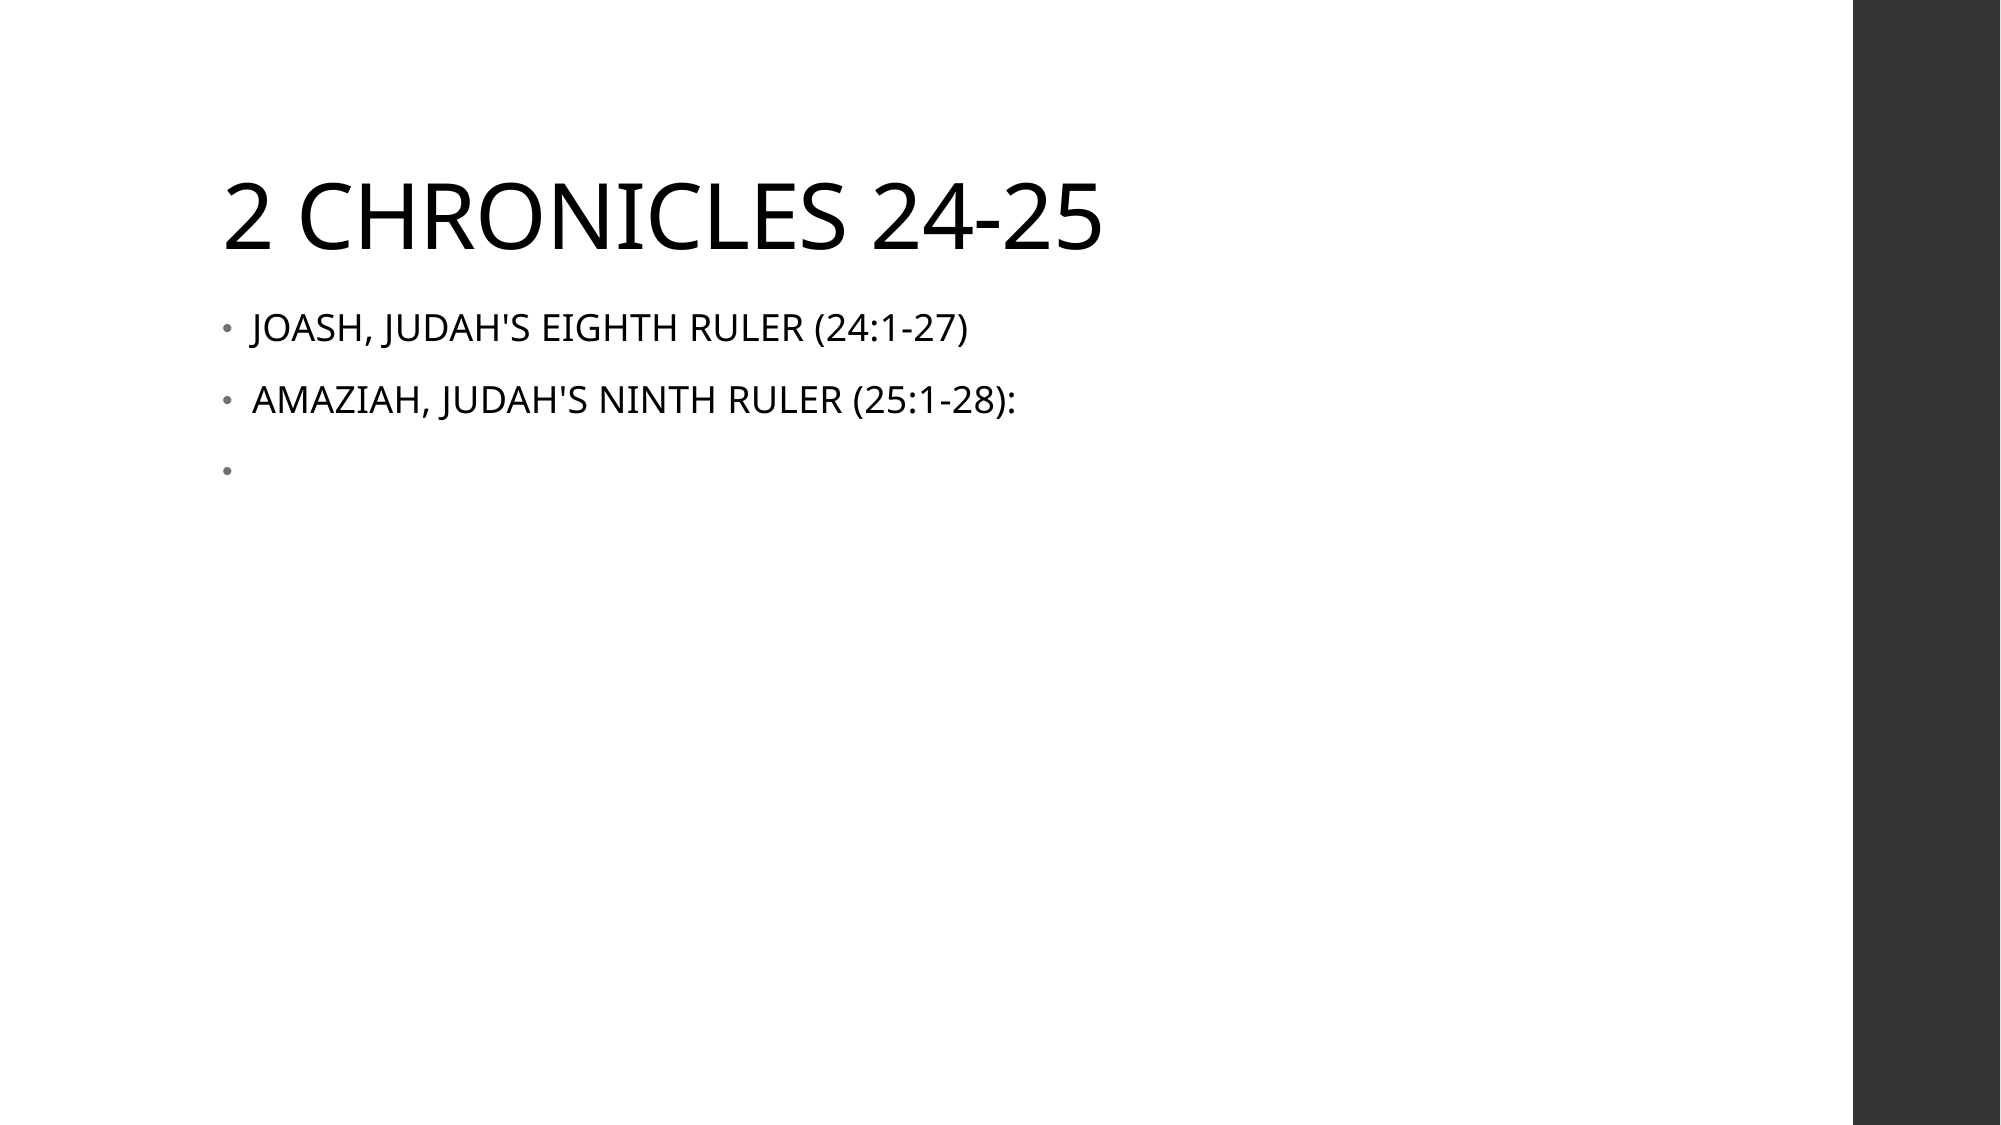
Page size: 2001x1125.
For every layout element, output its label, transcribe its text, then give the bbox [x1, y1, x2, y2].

title 2 CHRONICLES 24-25 [206, 60, 1797, 278]
list JOASH, JUDAH'S EIGHTH RULER (24:1-27) AMAZIAH, JUDAH'S NINTH RULER (25:1-28): [206, 299, 1617, 1014]
